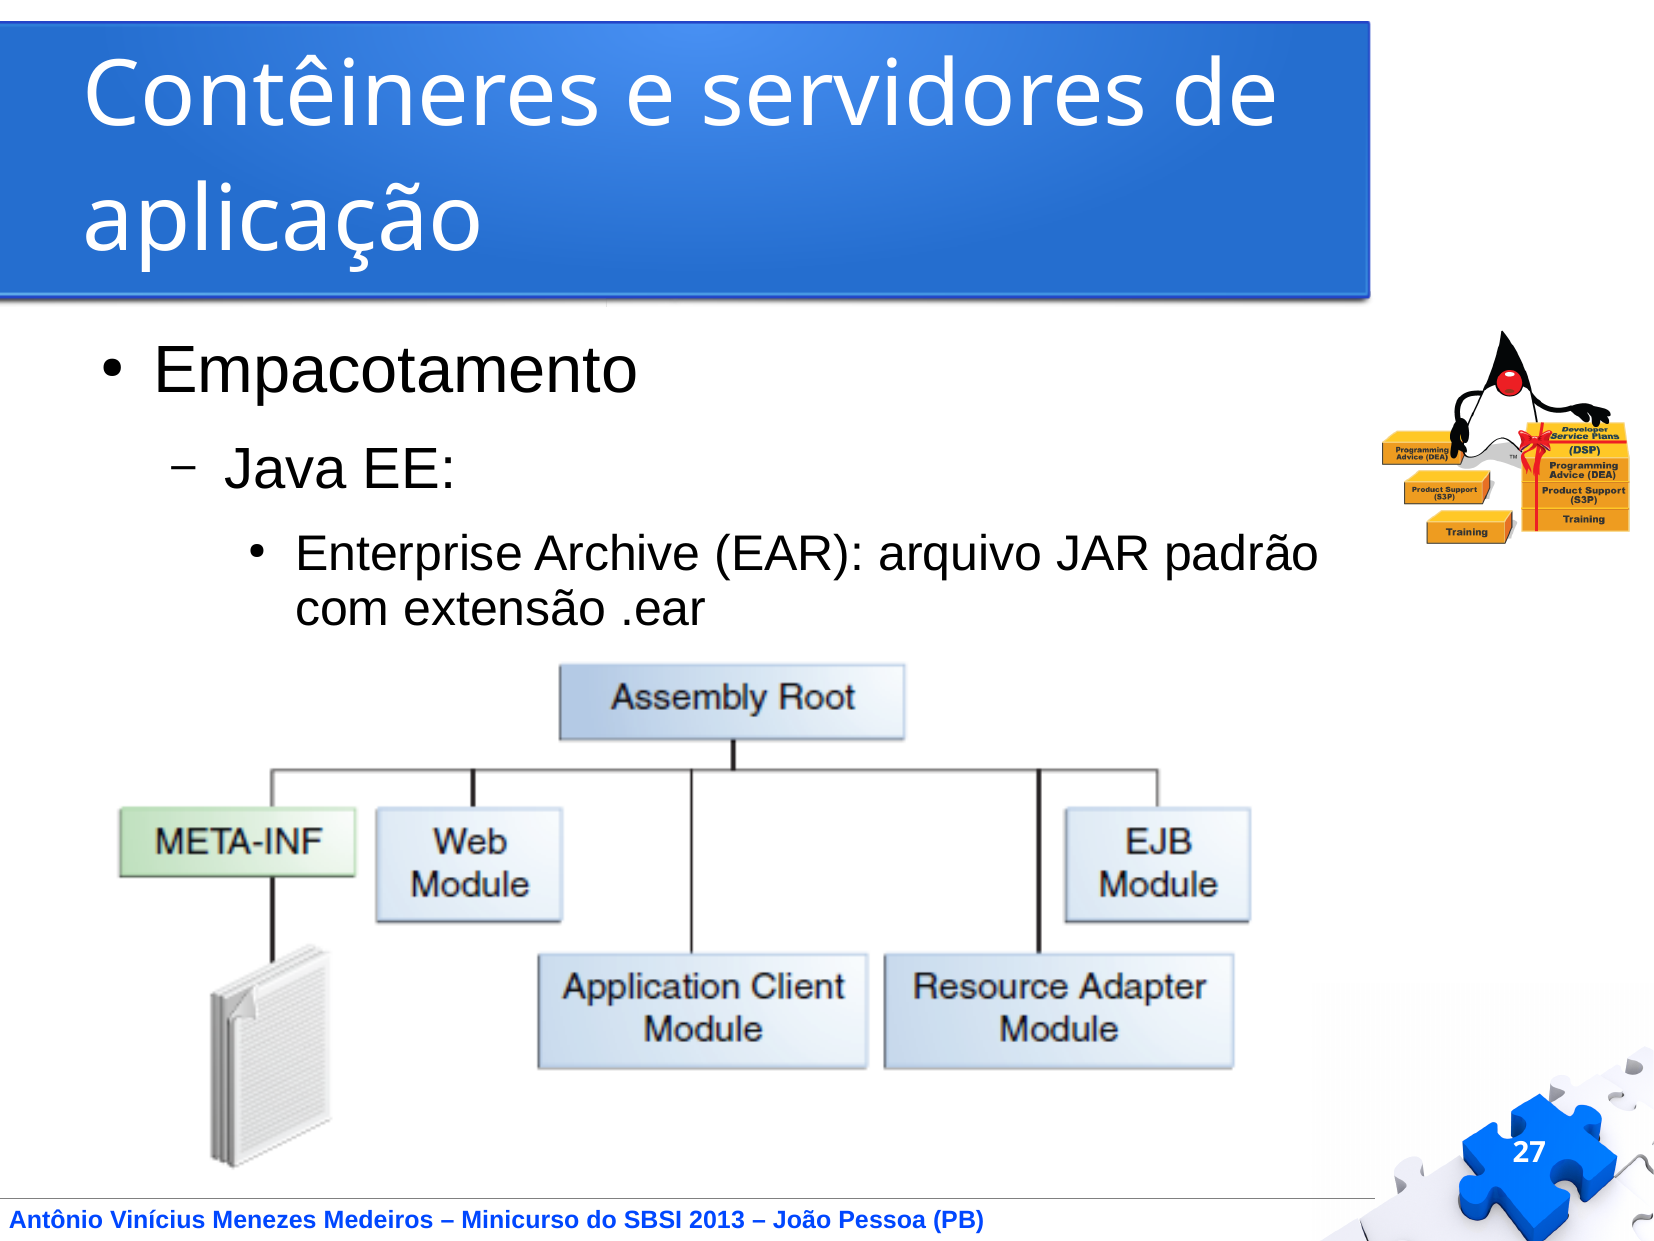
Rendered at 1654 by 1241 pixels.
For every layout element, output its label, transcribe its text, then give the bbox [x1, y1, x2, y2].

title Contêineres e servidores de aplicação [82, 49, 1323, 257]
picture [0, 21, 1375, 307]
picture [1311, 983, 1654, 1241]
picture [1381, 330, 1630, 544]
list Empacotamento Java EE: Enterprise Archive (EAR): arquivo JAR padrão com extensão .ear [82, 332, 1356, 1111]
picture [106, 653, 1264, 1182]
